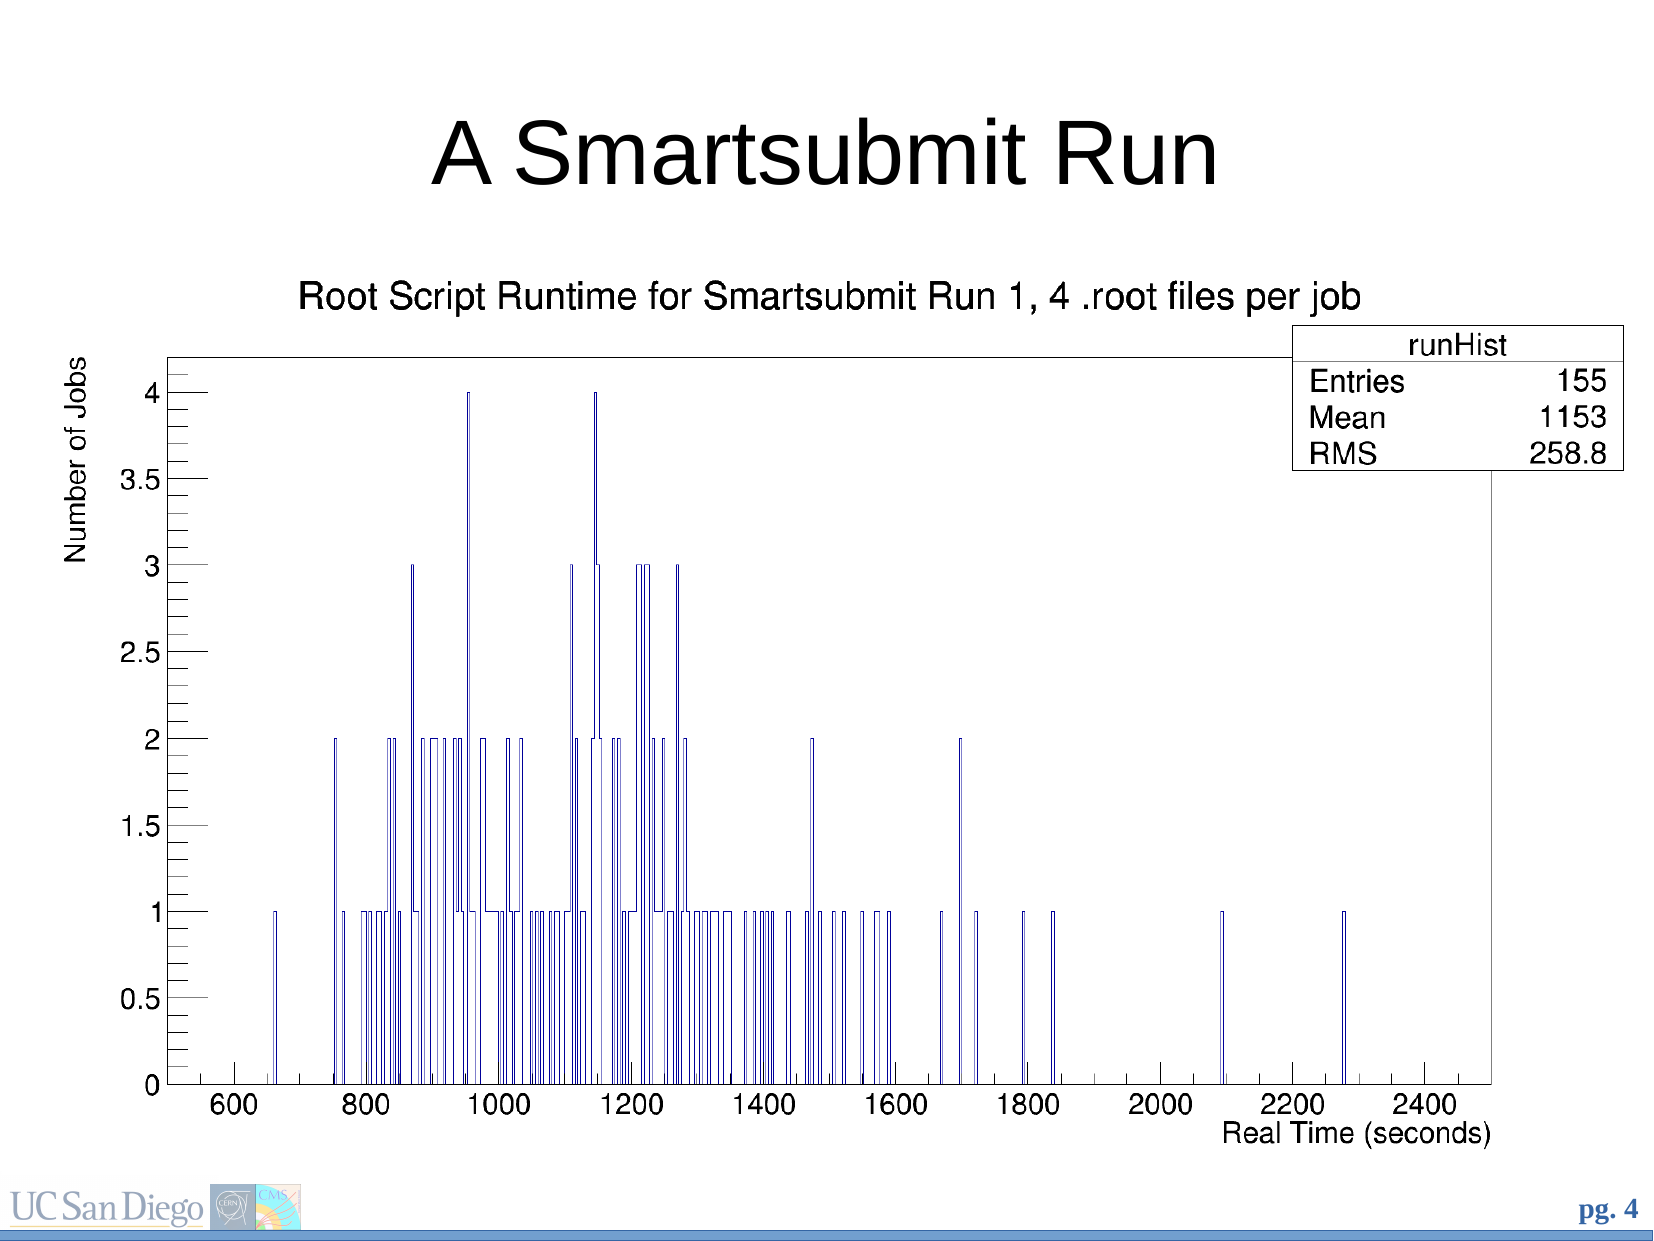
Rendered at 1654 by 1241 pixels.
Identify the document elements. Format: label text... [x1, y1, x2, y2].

picture [2, 266, 1653, 1175]
title A Smartsubmit Run [82, 49, 1571, 257]
